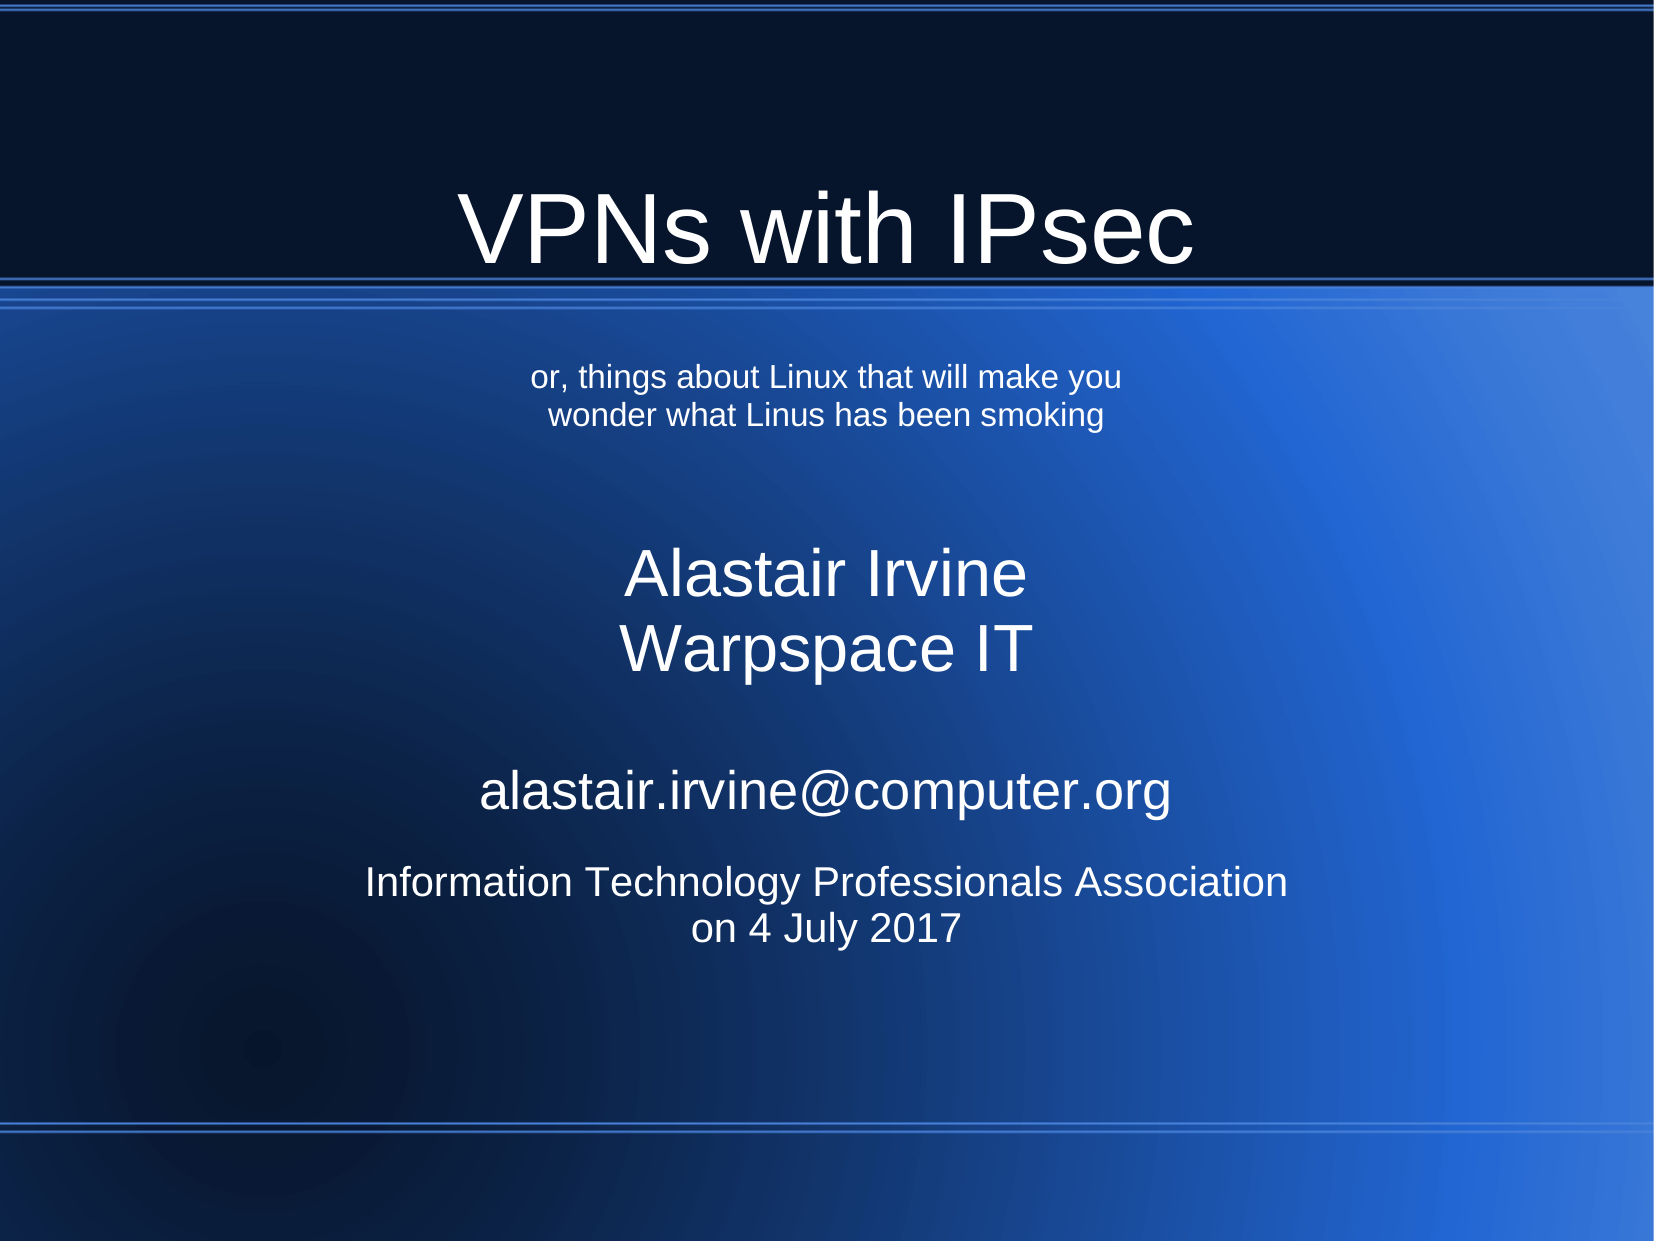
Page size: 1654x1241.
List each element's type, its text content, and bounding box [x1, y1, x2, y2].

subtitle VPNs with IPsec or, things about Linux that will make you wonder what Linus has been smoking Alastair Irvine Warpspace IT alastair.irvine@computer.org Information Technology Professionals Association on 4 July 2017 [82, 49, 1571, 1075]
picture [0, 0, 1654, 1241]
